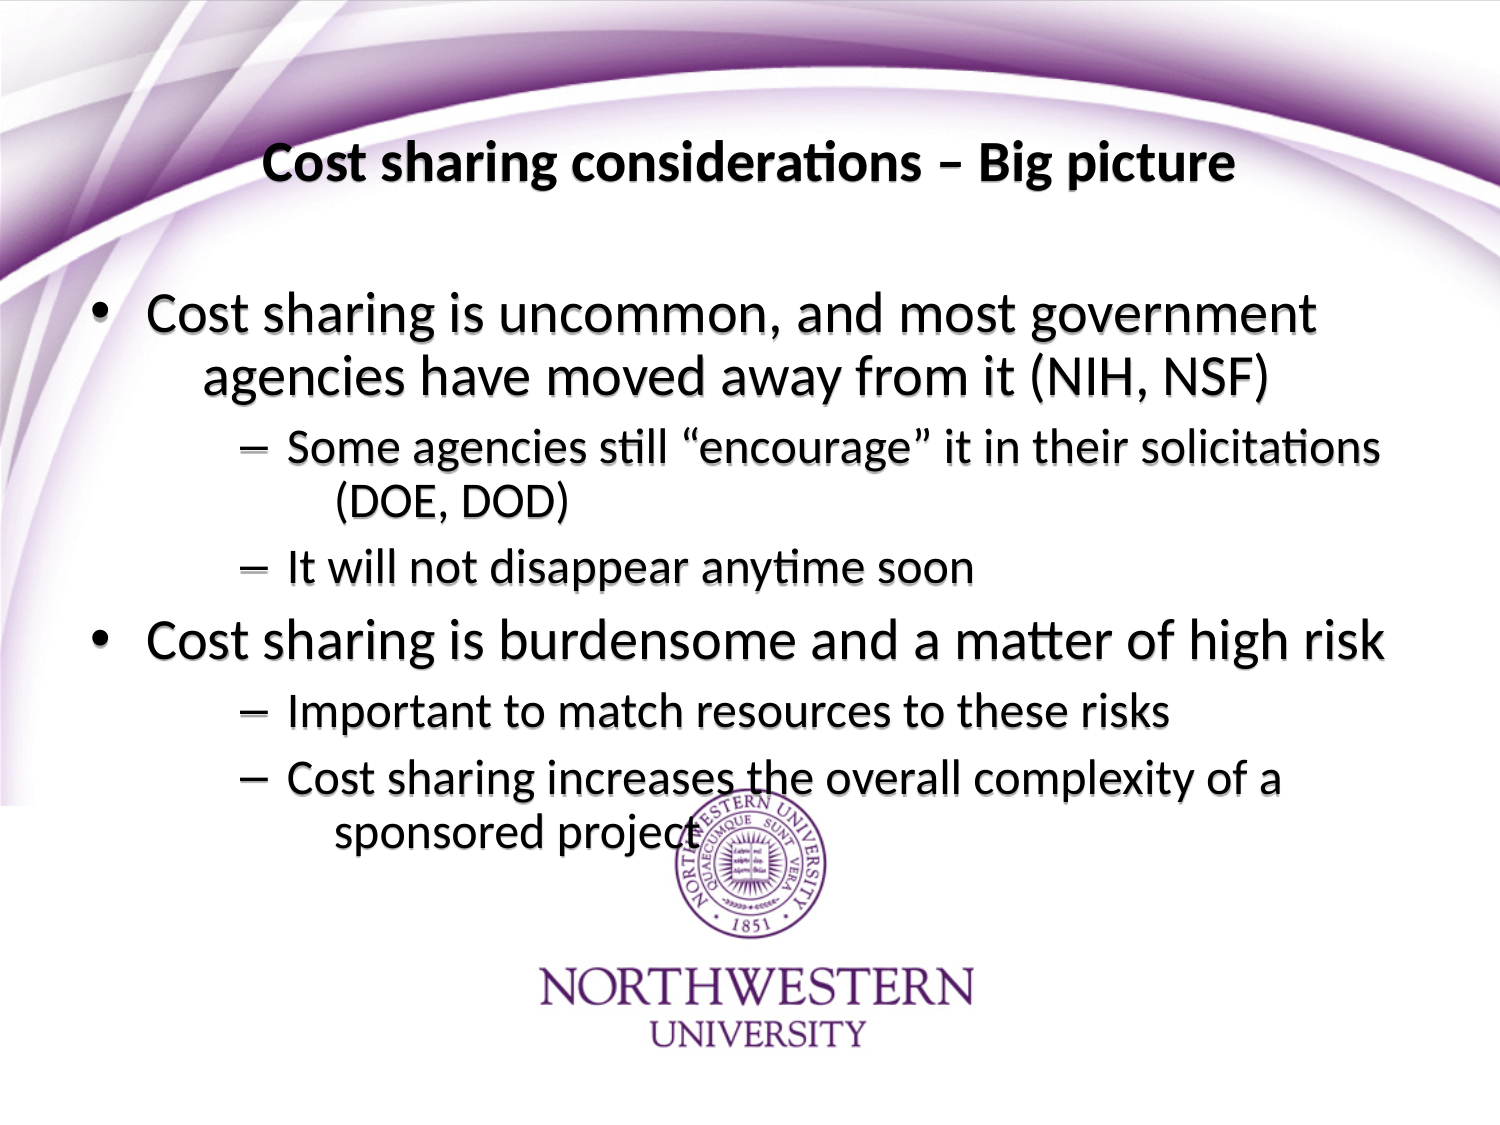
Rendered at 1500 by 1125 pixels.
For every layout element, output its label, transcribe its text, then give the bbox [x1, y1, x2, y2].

title Cost sharing considerations – Big picture [75, 101, 1426, 215]
list Cost sharing is uncommon, and most government agencies have moved away from it (NIH, NSF) Some agencies still “encourage” it in their solicitations (DOE, DOD) It will not disappear anytime soon Cost sharing is burdensome and a matter of high risk Important to match resources to these risks Cost sharing increases the overall complexity of a sponsored project [75, 274, 1426, 912]
